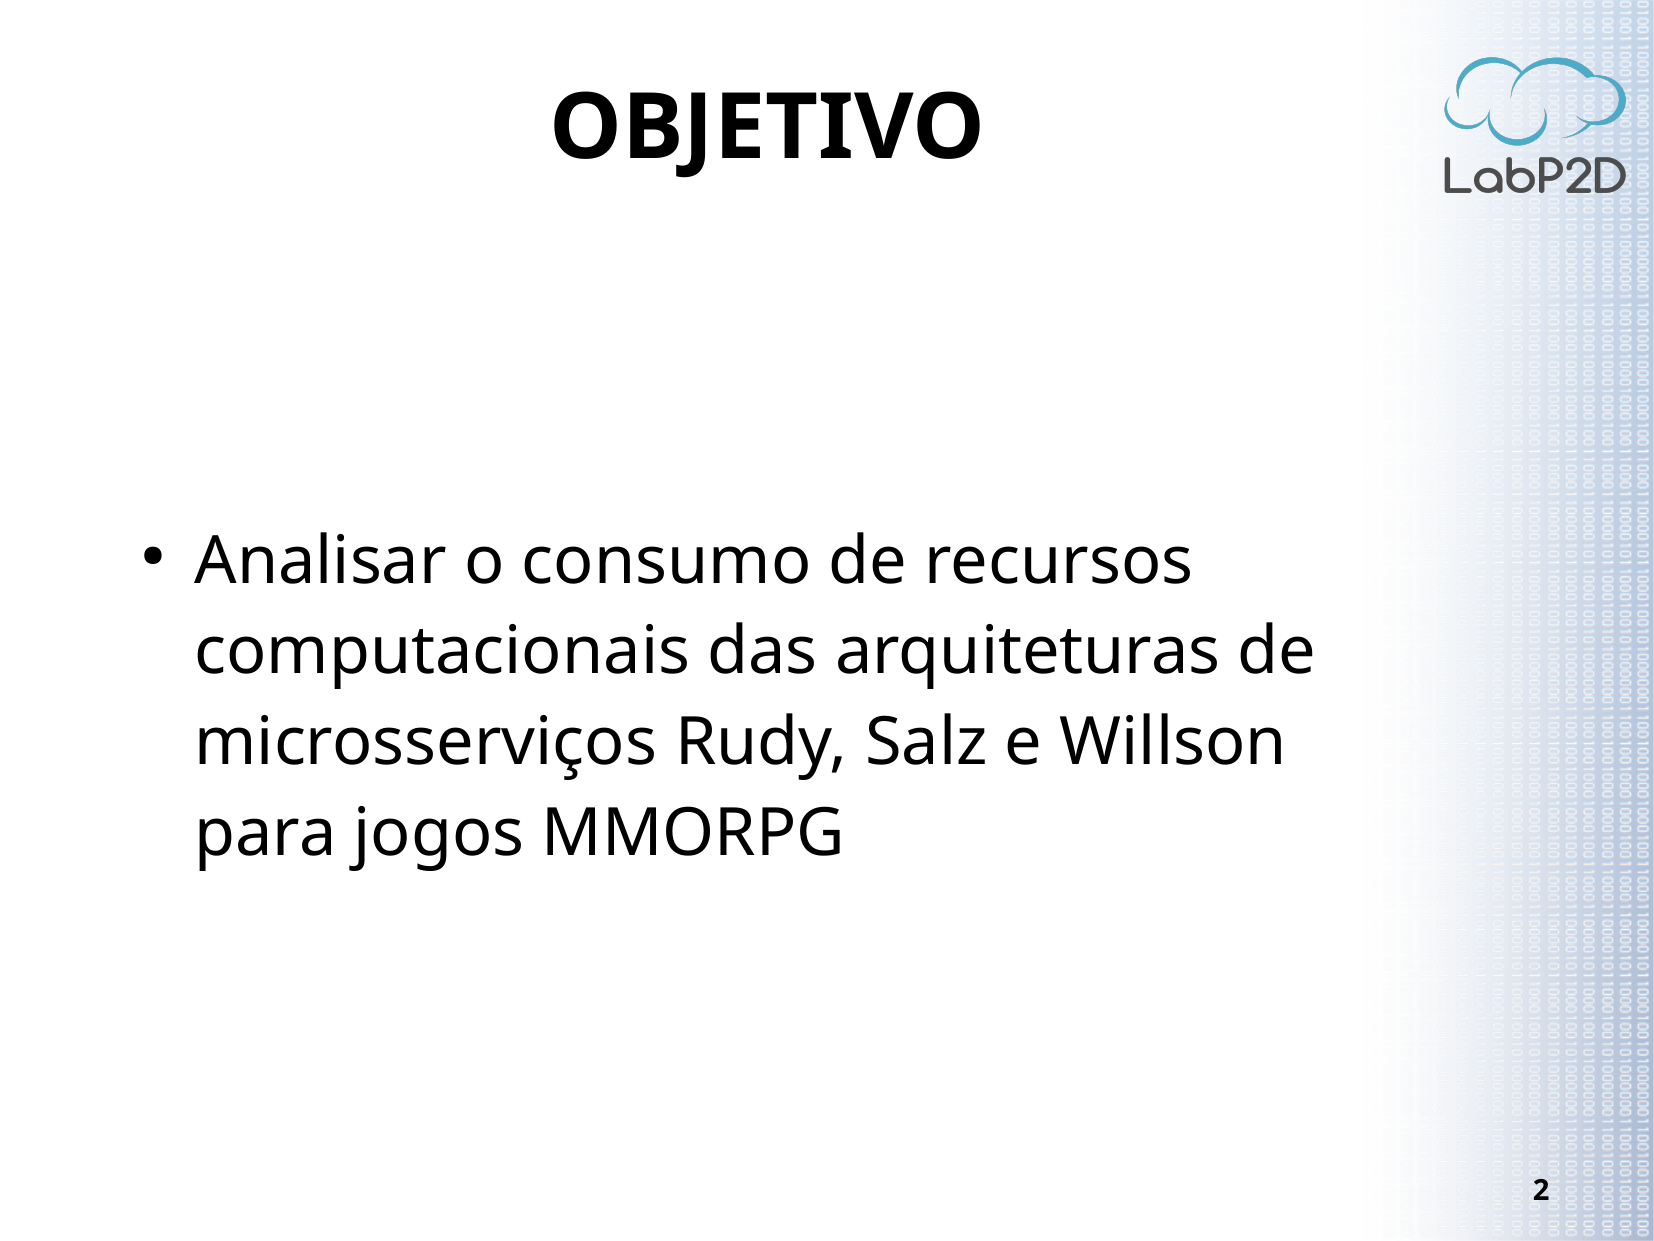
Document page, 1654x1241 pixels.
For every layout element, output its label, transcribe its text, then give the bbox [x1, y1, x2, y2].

title OBJETIVO [82, 19, 1453, 227]
list Analisar o consumo de recursos computacionais das arquiteturas de microsserviços Rudy, Salz e Willson para jogos MMORPG [123, 271, 1406, 1116]
picture [1360, 1, 1654, 1240]
